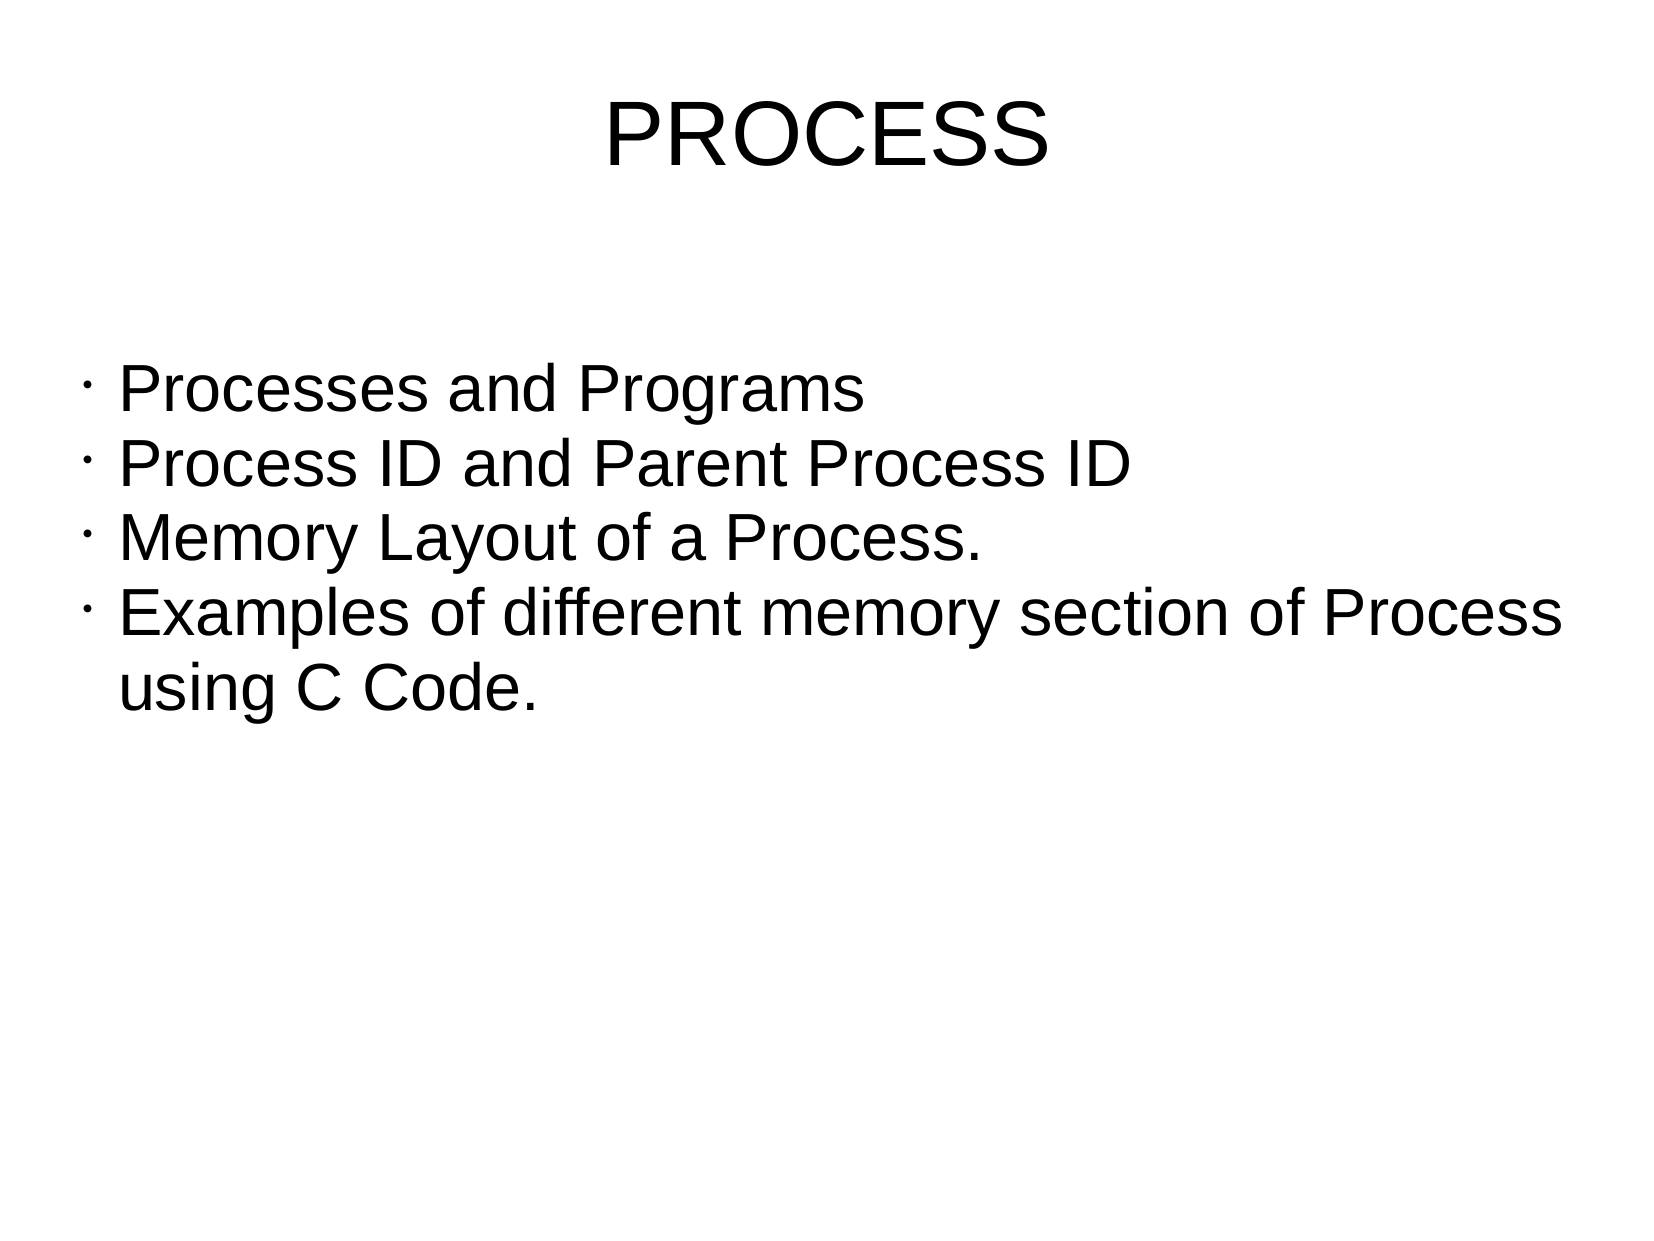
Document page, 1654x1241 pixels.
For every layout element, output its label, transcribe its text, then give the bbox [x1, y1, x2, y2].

title PROCESS [84, 30, 1573, 238]
subtitle Processes and Programs Process ID and Parent Process ID Memory Layout of a Process. Examples of different memory section of Process using C Code. [82, 290, 1571, 1010]
